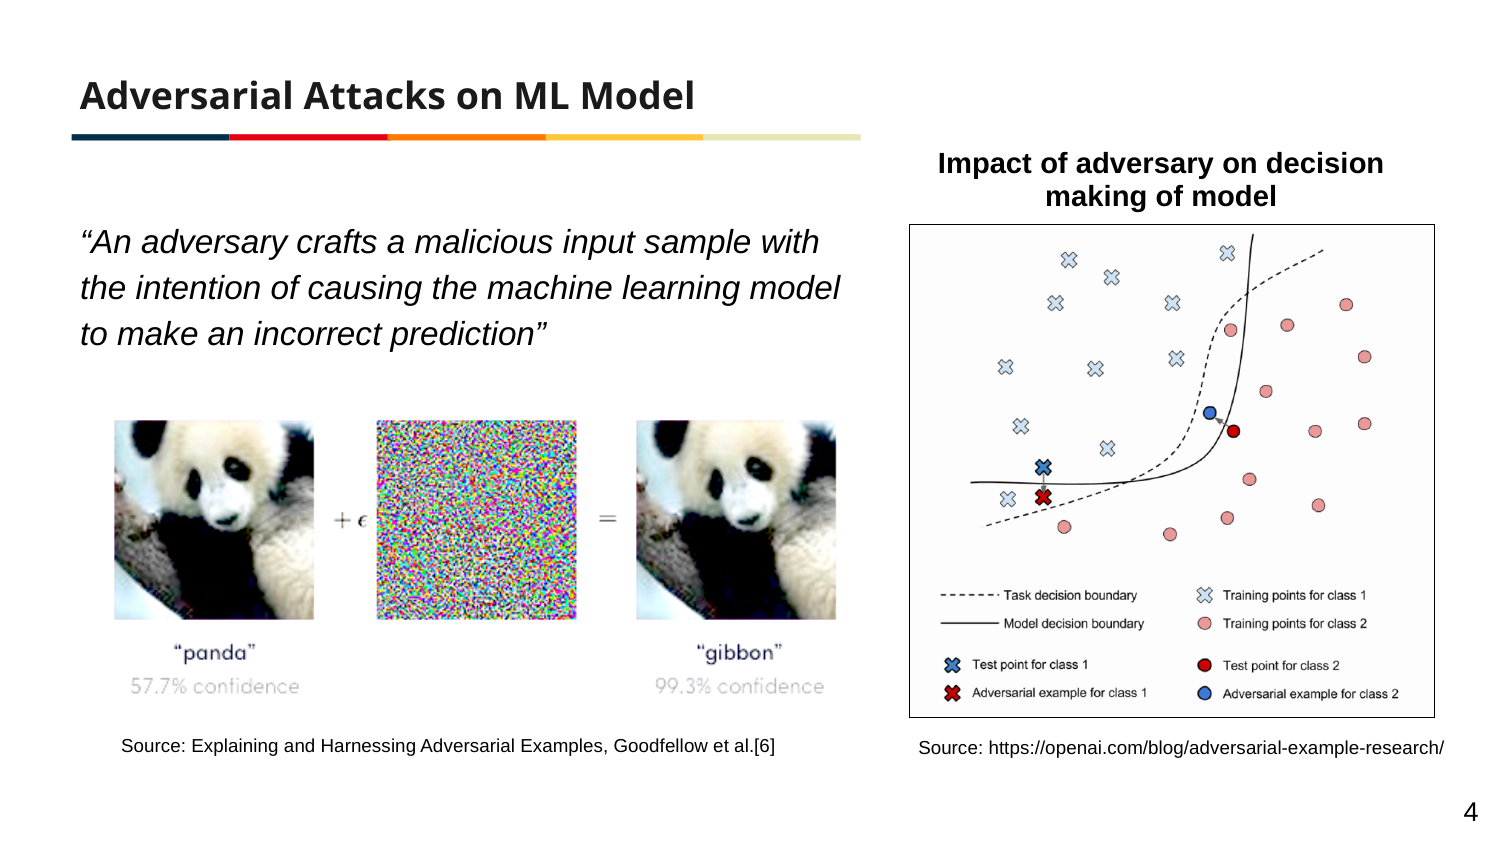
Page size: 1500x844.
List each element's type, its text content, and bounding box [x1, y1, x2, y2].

text_box Source: https://openai.com/blog/adversarial-example-research/ [903, 720, 1471, 787]
text_box Adversarial Attacks on ML Model [64, 64, 833, 164]
picture [74, 224, 1435, 718]
picture [70, 130, 875, 142]
slide_number <number> [1403, 779, 1494, 844]
text_box “An adversary crafts a malicious input sample with the intention of causing the machine learning model to make an incorrect prediction” [65, 206, 880, 325]
text_box Source: Explaining and Harnessing Adversarial Examples, Goodfellow et al.[6] [106, 726, 804, 763]
text_box Impact of adversary on decision making of model [923, 139, 1479, 221]
